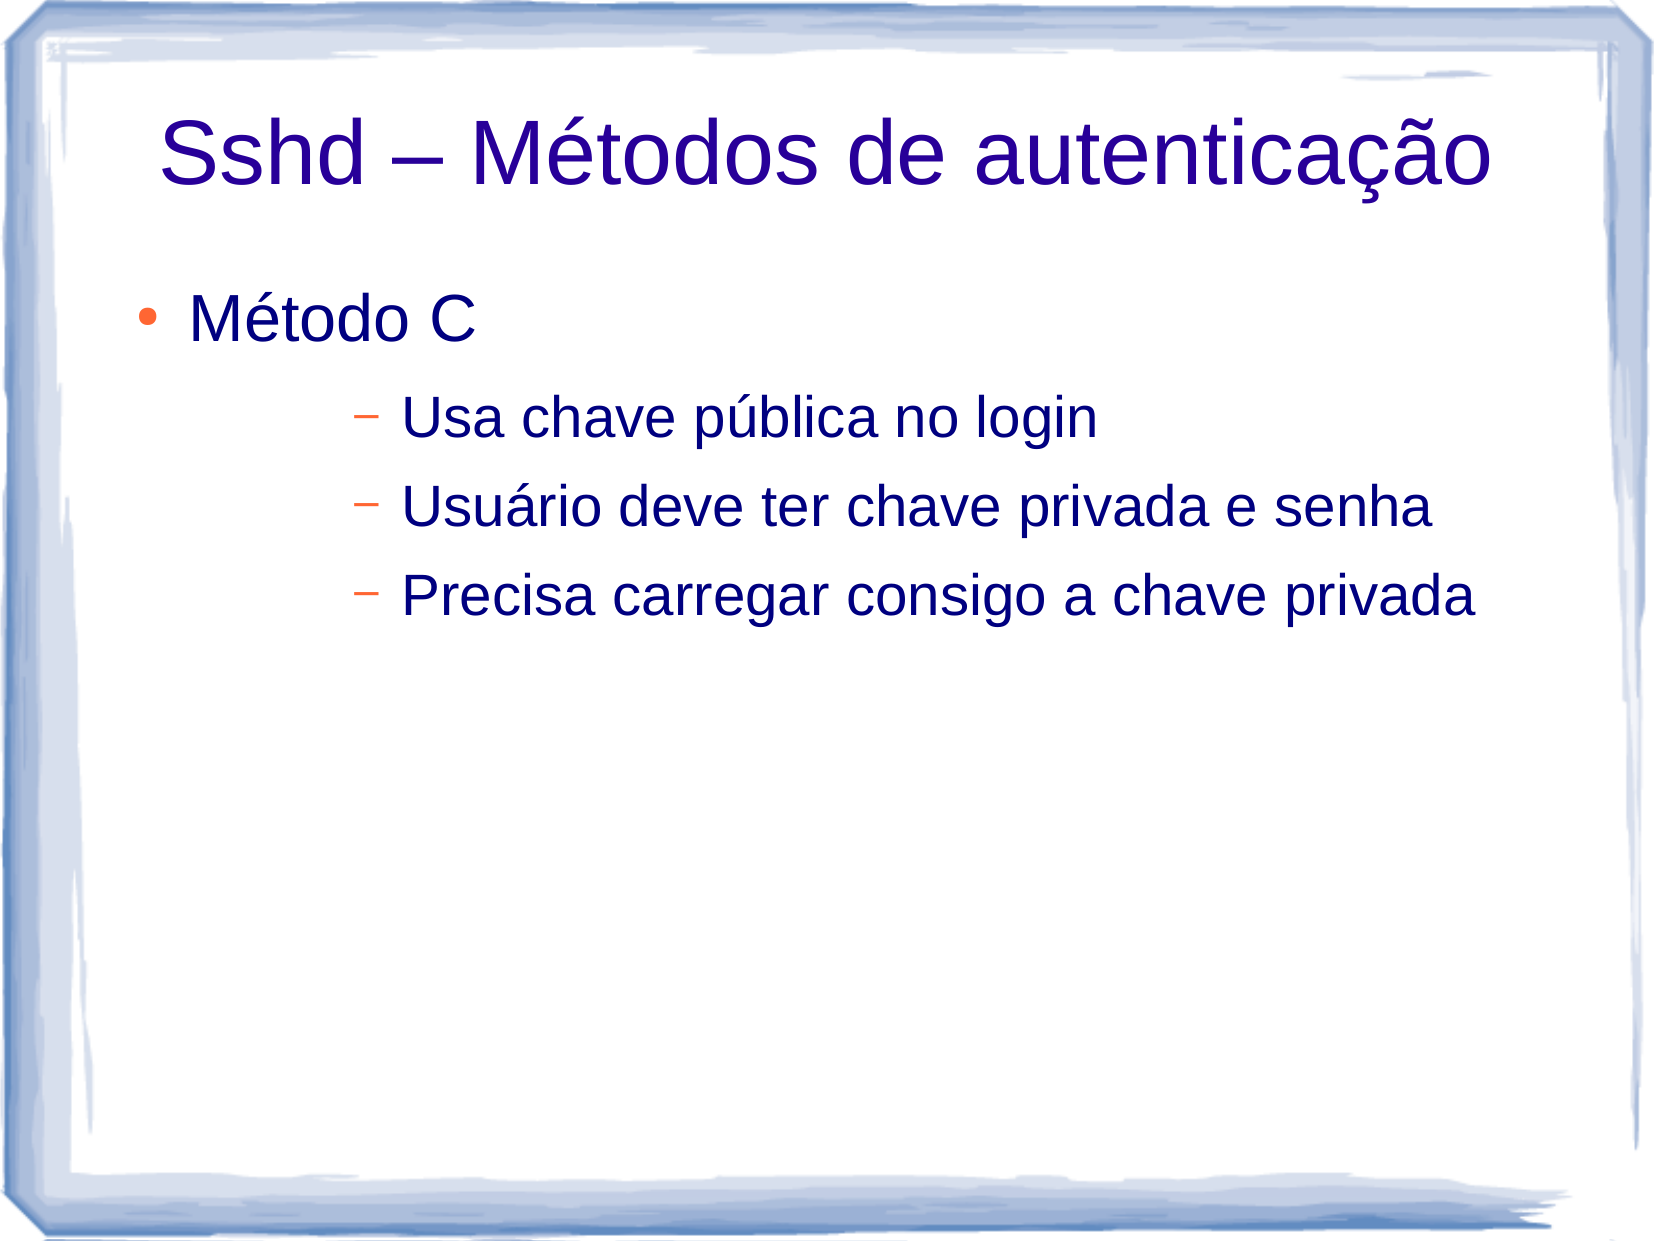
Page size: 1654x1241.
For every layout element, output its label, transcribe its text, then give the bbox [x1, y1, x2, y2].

title Sshd – Métodos de autenticação [82, 49, 1571, 257]
picture [0, 0, 1654, 1241]
list Método C Usa chave pública no login Usuário deve ter chave privada e senha Precisa carregar consigo a chave privada [118, 280, 1571, 1001]
